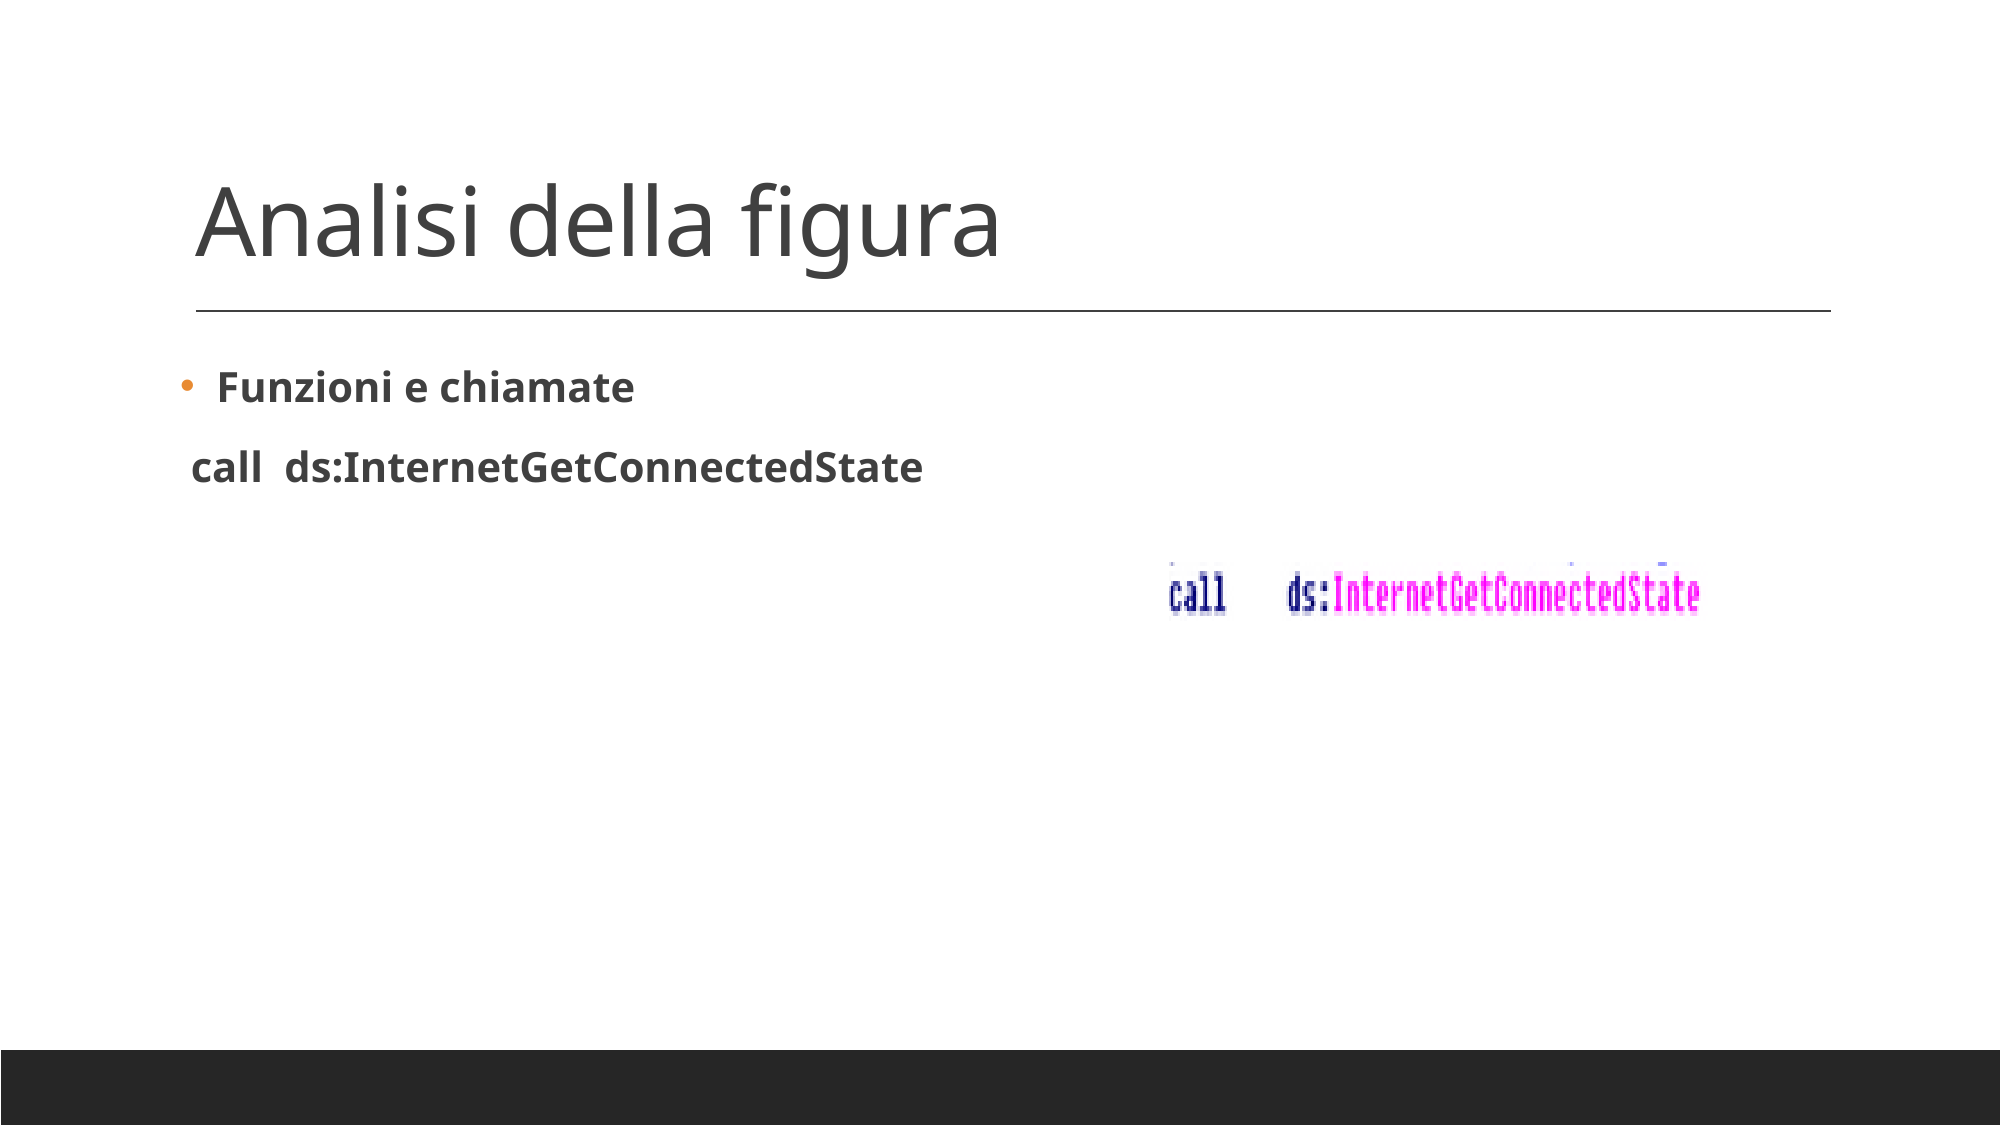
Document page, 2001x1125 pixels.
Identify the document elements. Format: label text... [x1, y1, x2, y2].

list Funzioni e chiamate call ds:InternetGetConnectedState [180, 347, 942, 963]
picture [1169, 562, 1747, 621]
title Analisi della figura [180, 47, 1831, 286]
